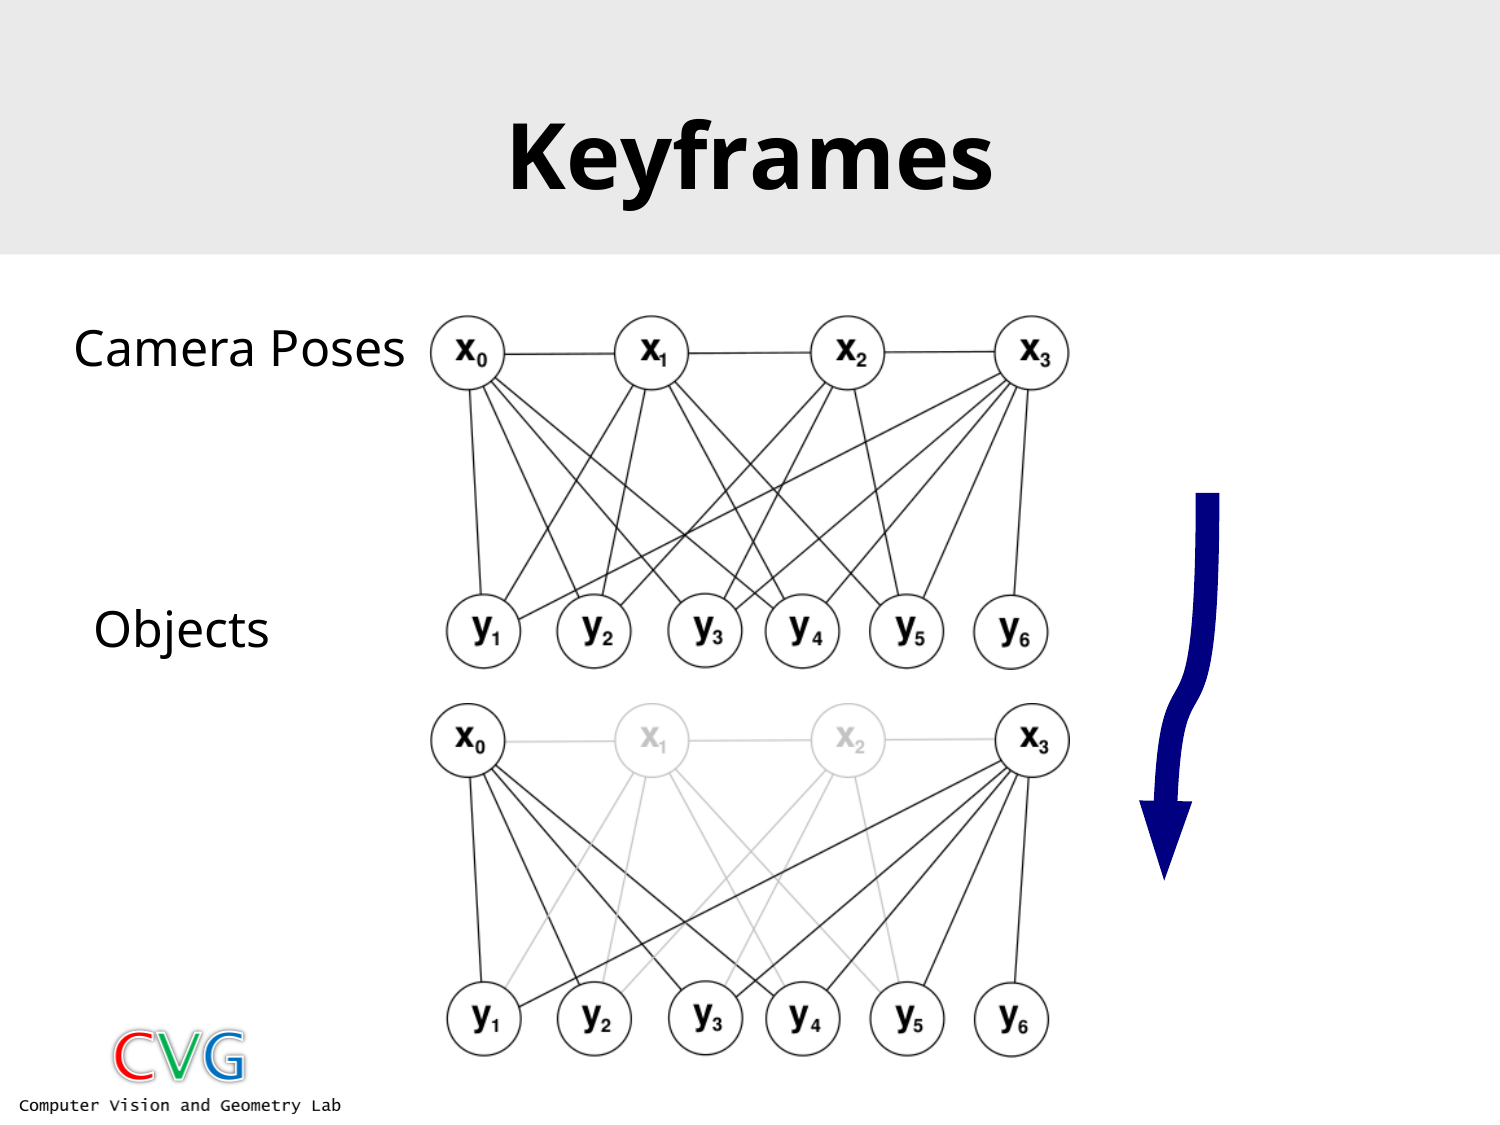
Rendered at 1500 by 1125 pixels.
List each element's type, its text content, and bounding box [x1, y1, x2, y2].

text_box Camera Poses [59, 309, 391, 384]
title Keyframes [114, 35, 1386, 271]
picture [1, 996, 359, 1124]
text_box Objects [78, 590, 273, 666]
picture [430, 703, 1070, 1058]
picture [429, 315, 1070, 670]
